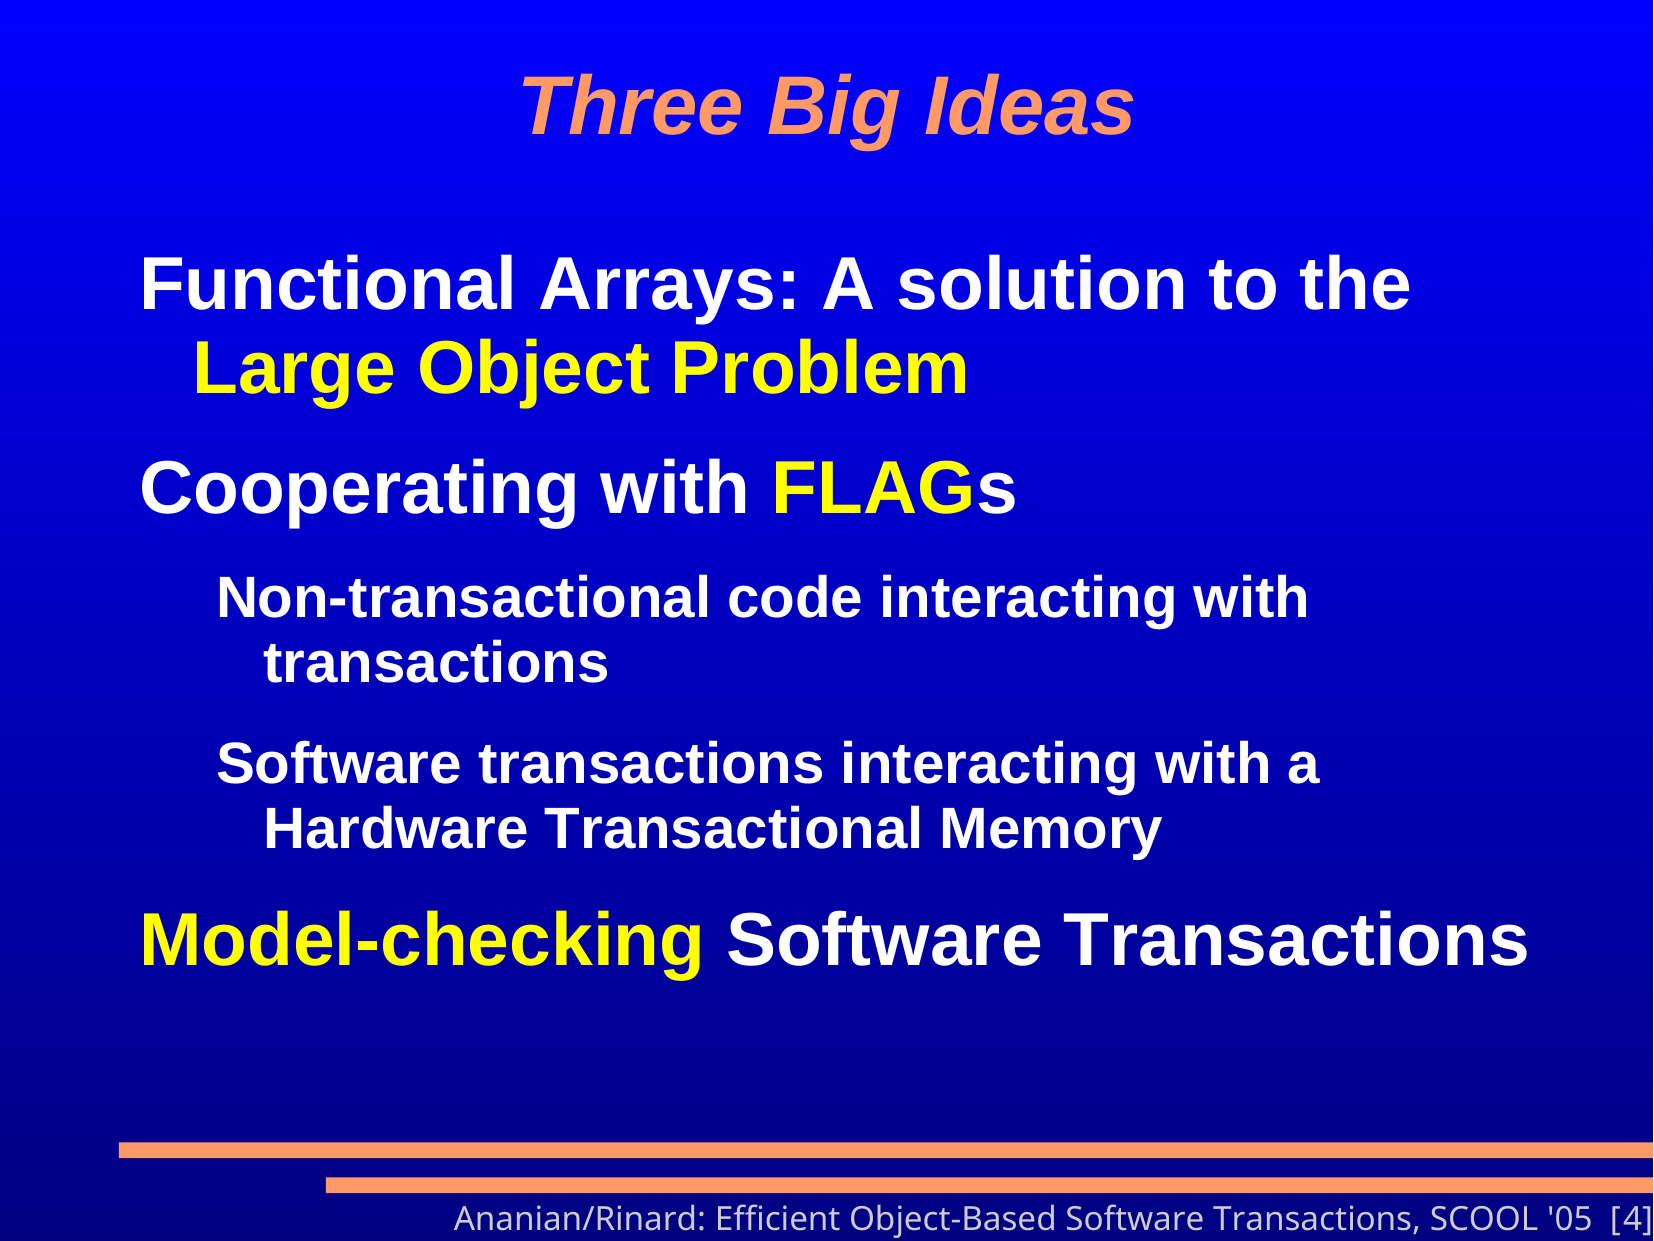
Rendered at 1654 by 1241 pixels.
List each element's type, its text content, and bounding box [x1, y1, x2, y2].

title Three Big Ideas [121, 18, 1534, 194]
list Functional Arrays: A solution to the Large Object Problem Cooperating with FLAGs Non-transactional code interacting with transactions Software transactions interacting with a Hardware Transactional Memory Model-checking Software Transactions [121, 241, 1561, 1133]
